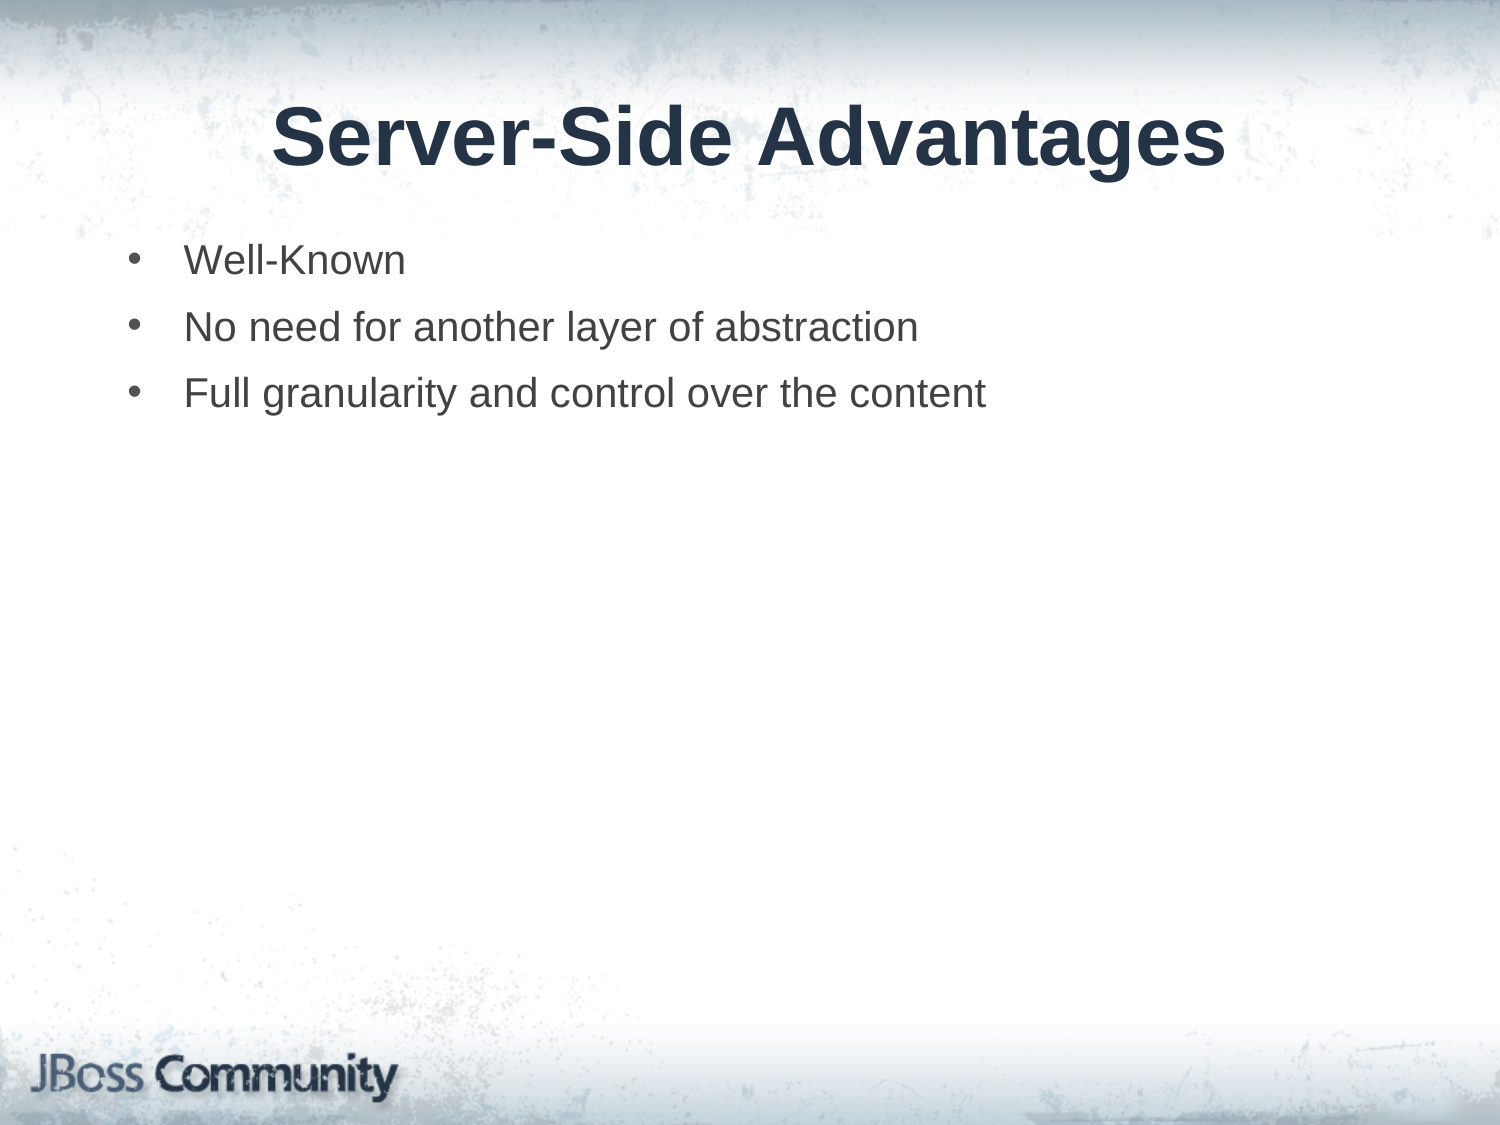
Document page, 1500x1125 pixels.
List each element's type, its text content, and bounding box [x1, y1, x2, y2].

title Server-Side Advantages [112, 38, 1388, 225]
list Well-Known No need for another layer of abstraction Full granularity and control over the content [112, 225, 1388, 993]
picture [0, 0, 1500, 1125]
